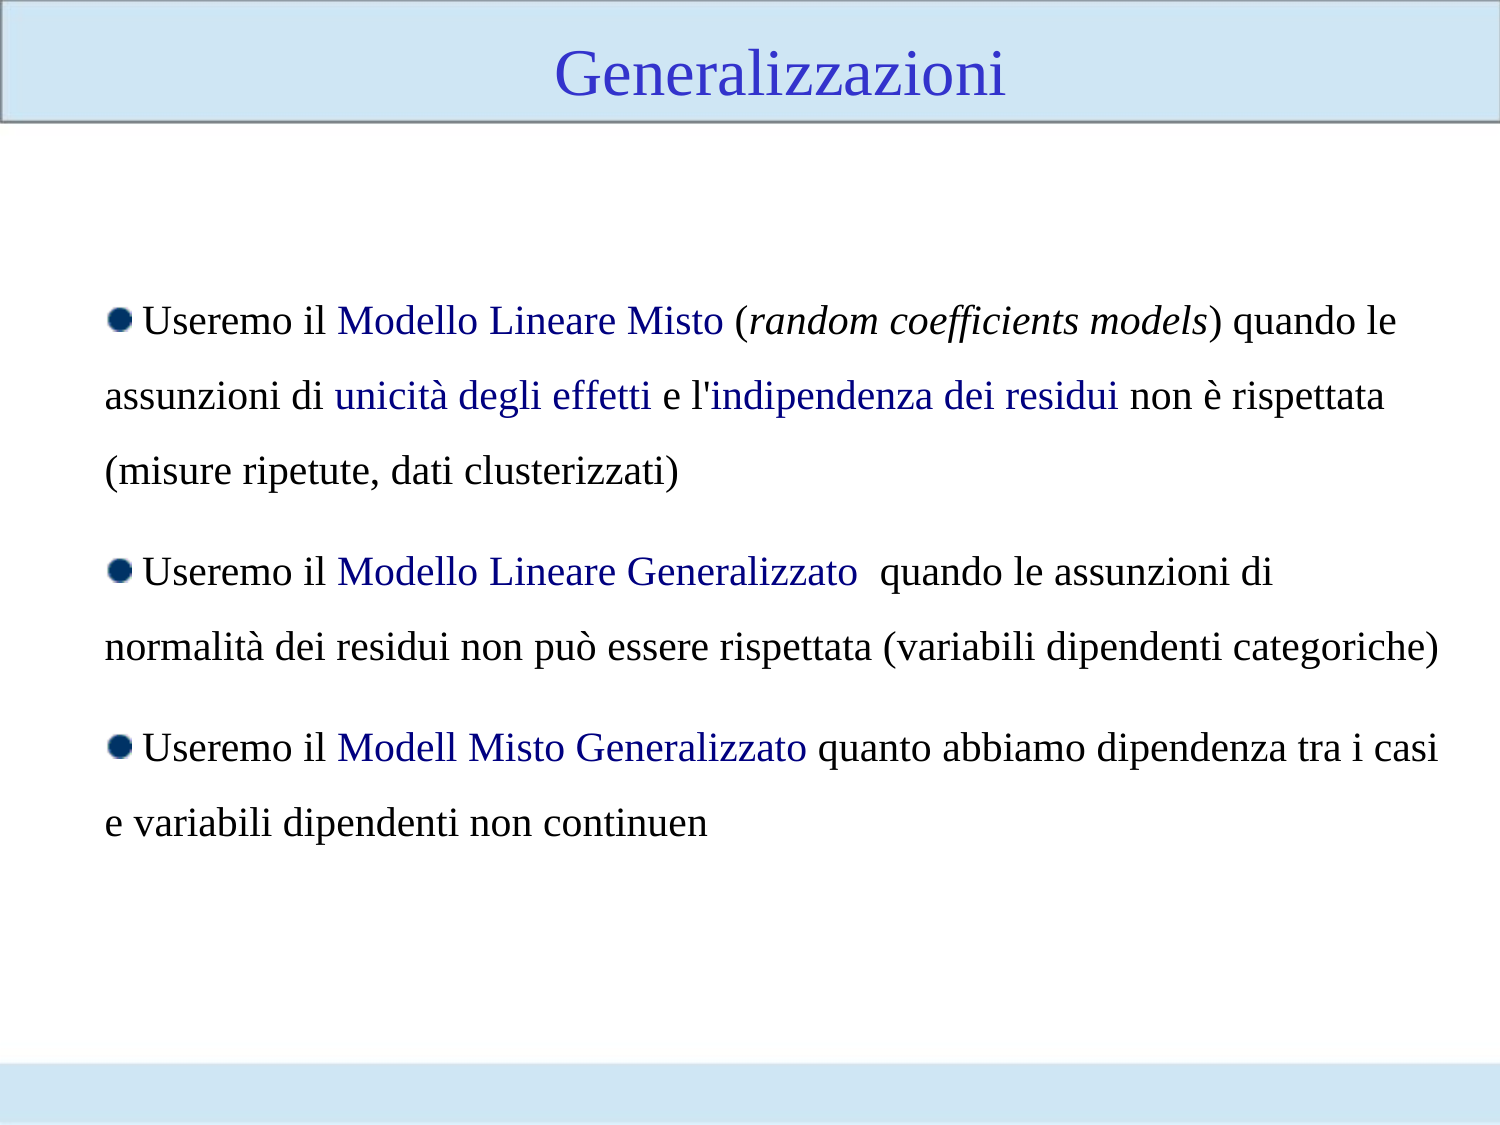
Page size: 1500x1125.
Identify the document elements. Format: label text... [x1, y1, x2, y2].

title Generalizzazioni [249, 21, 1313, 117]
text_box Useremo il Modello Lineare Misto (random coefficients models) quando le assunzioni di unicità degli effetti e l'indipendenza dei residui non è rispettata (misure ripetute, dati clusterizzati) Useremo il Modello Lineare Generalizzato quando le assunzioni di normalità dei residui non può essere rispettata (variabili dipendenti categoriche) Useremo il Modell Misto Generalizzato quanto abbiamo dipendenza tra i casi e variabili dipendenti non continuen [89, 260, 1458, 853]
picture [0, 0, 1500, 1125]
